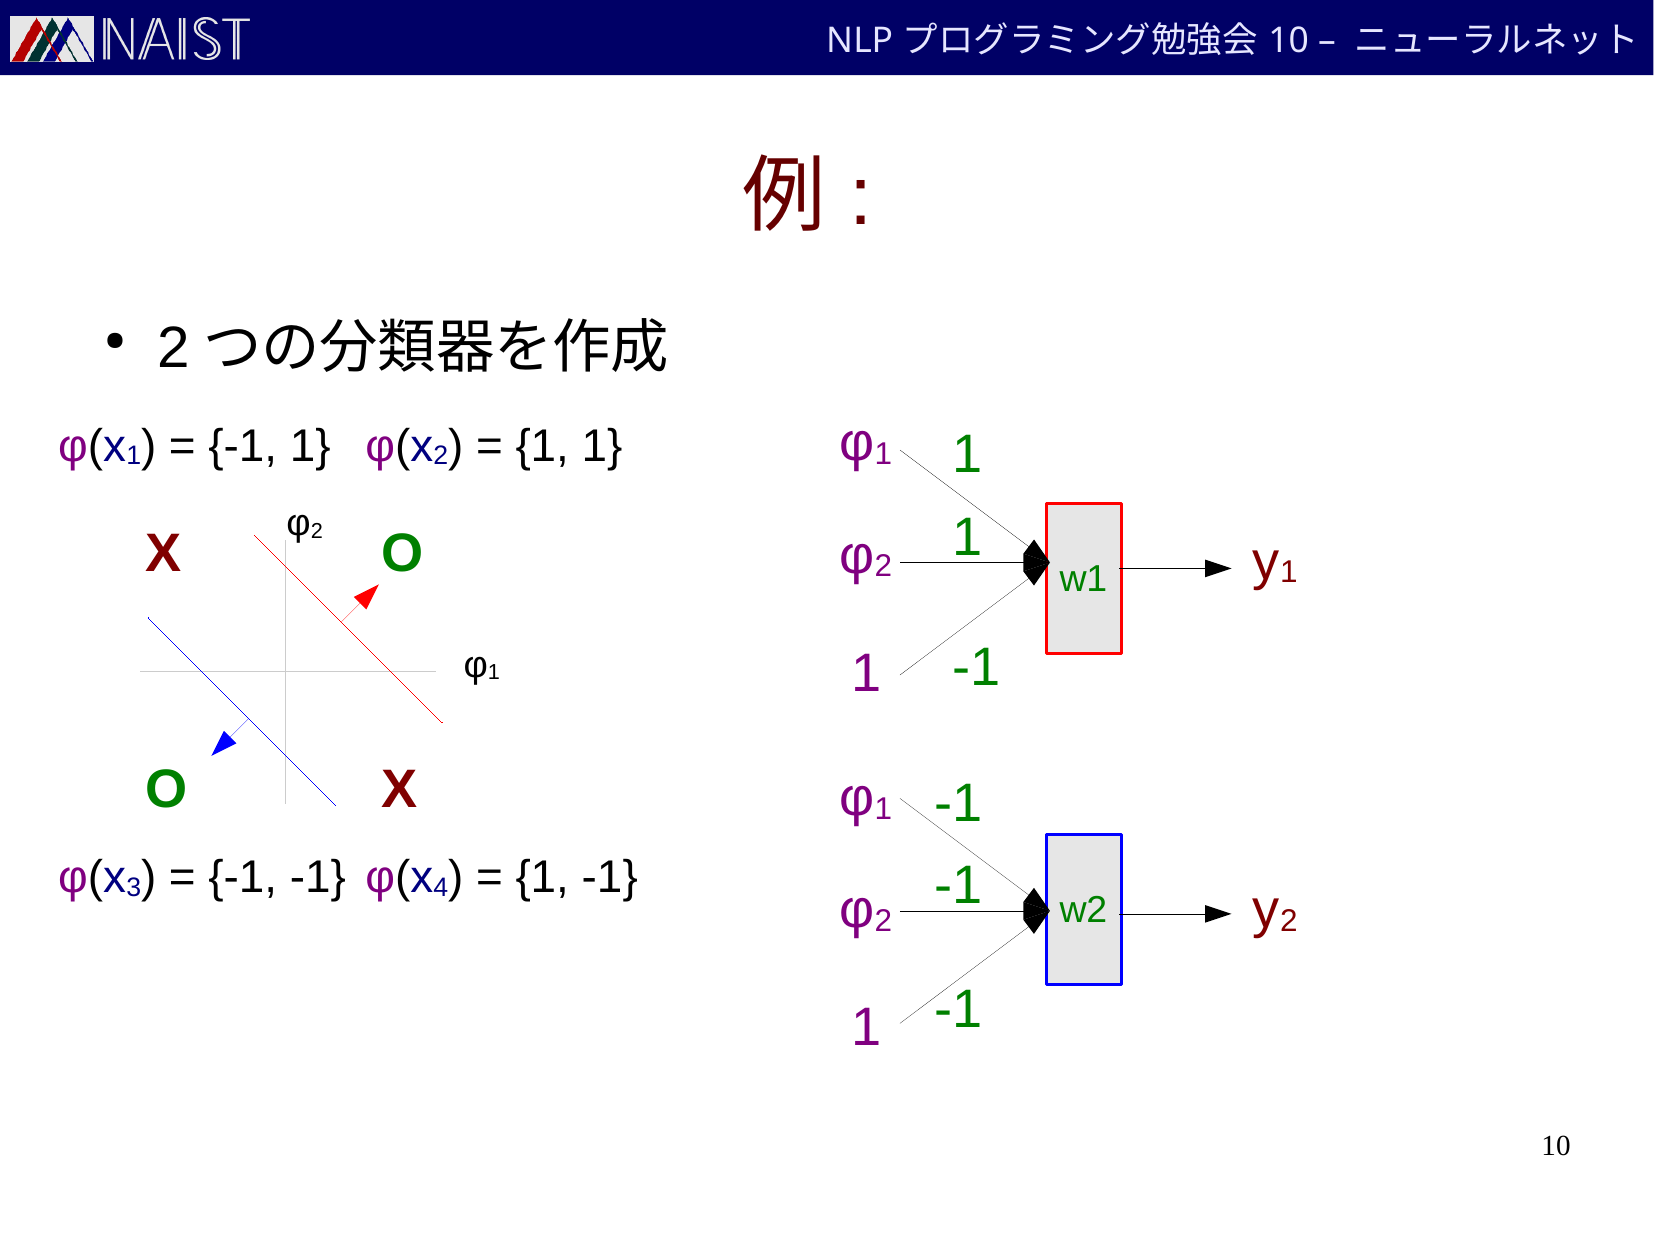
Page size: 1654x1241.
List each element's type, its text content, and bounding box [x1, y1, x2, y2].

text_box φ(x2) = {1, 1} [350, 412, 638, 494]
text_box -1 [937, 628, 1016, 705]
text_box -1 [919, 847, 998, 923]
text_box O [130, 751, 203, 827]
text_box φ2 [271, 494, 338, 564]
text_box y2 [1238, 871, 1313, 965]
text_box w2 [1046, 834, 1122, 985]
text_box φ2 [824, 516, 908, 610]
text_box φ1 [448, 635, 515, 705]
title 例: [75, 92, 1564, 285]
text_box 1 [836, 989, 897, 1065]
text_box φ2 [824, 871, 908, 965]
text_box X [130, 515, 197, 591]
picture [10, 16, 94, 62]
text_box y1 [1238, 522, 1313, 616]
text_box φ1 [824, 758, 908, 853]
text_box φ(x3) = {-1, -1} [43, 843, 361, 926]
text_box w1 [1046, 503, 1122, 654]
list 2つの分類器を作成 [86, 300, 1576, 366]
text_box 1 [937, 499, 998, 575]
text_box X [367, 751, 434, 836]
picture [102, 17, 251, 60]
text_box -1 [919, 971, 998, 1047]
text_box φ(x4) = {1, -1} [361, 843, 653, 926]
text_box 1 [836, 634, 897, 711]
text_box -1 [919, 764, 998, 841]
text_box 1 [937, 416, 998, 492]
text_box φ1 [824, 404, 908, 498]
text_box O [367, 515, 440, 591]
text_box φ(x1) = {-1, 1} [43, 412, 346, 494]
